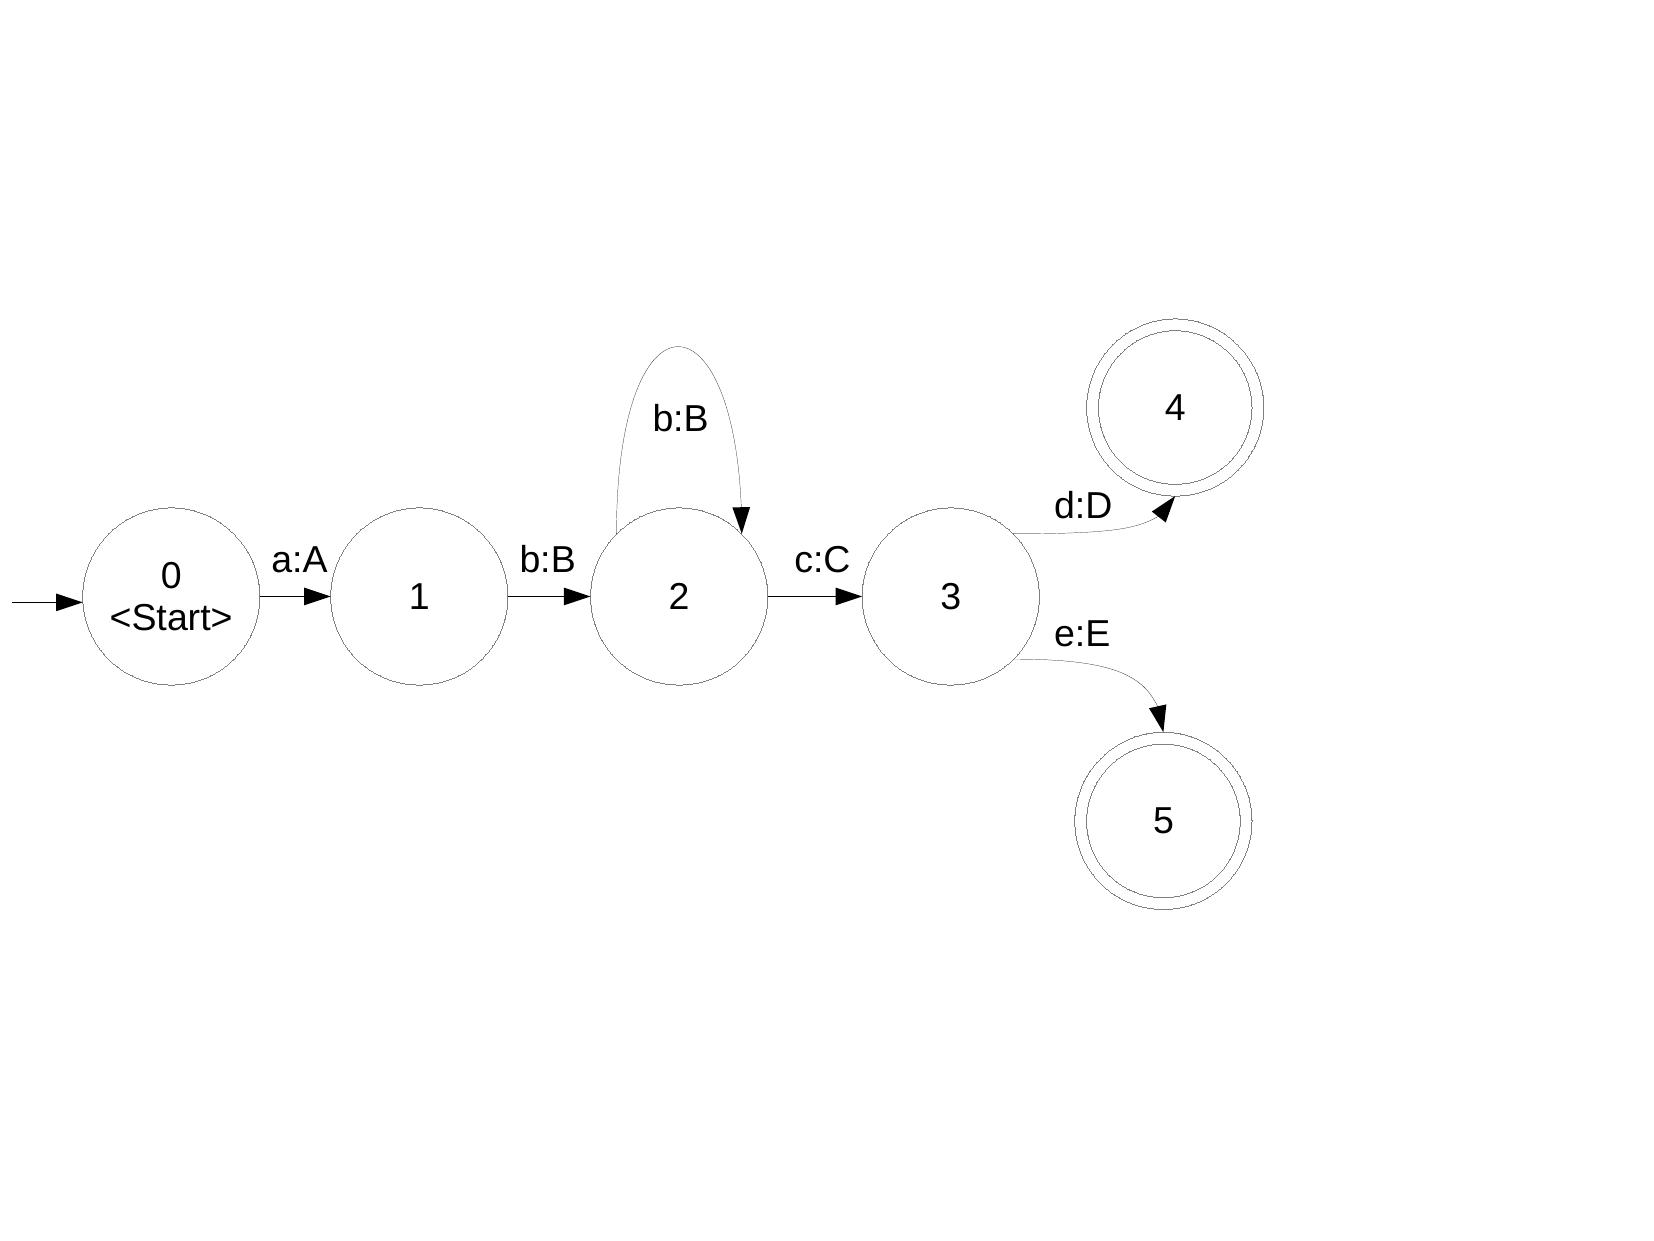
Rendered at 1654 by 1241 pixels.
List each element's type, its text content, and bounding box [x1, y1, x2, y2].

text_box 4 [1086, 318, 1264, 497]
text_box 5 [1074, 732, 1253, 910]
text_box [1086, 744, 1241, 898]
text_box d:D [1039, 476, 1146, 534]
text_box b:B [504, 531, 591, 589]
text_box 0 <Start> [82, 507, 260, 686]
text_box c:C [779, 531, 886, 589]
text_box 3 [862, 507, 1040, 686]
text_box 1 [330, 507, 508, 686]
text_box a:A [256, 531, 367, 589]
text_box e:E [1039, 604, 1134, 662]
text_box b:B [637, 389, 730, 447]
text_box [1098, 330, 1253, 485]
text_box 2 [590, 507, 768, 686]
